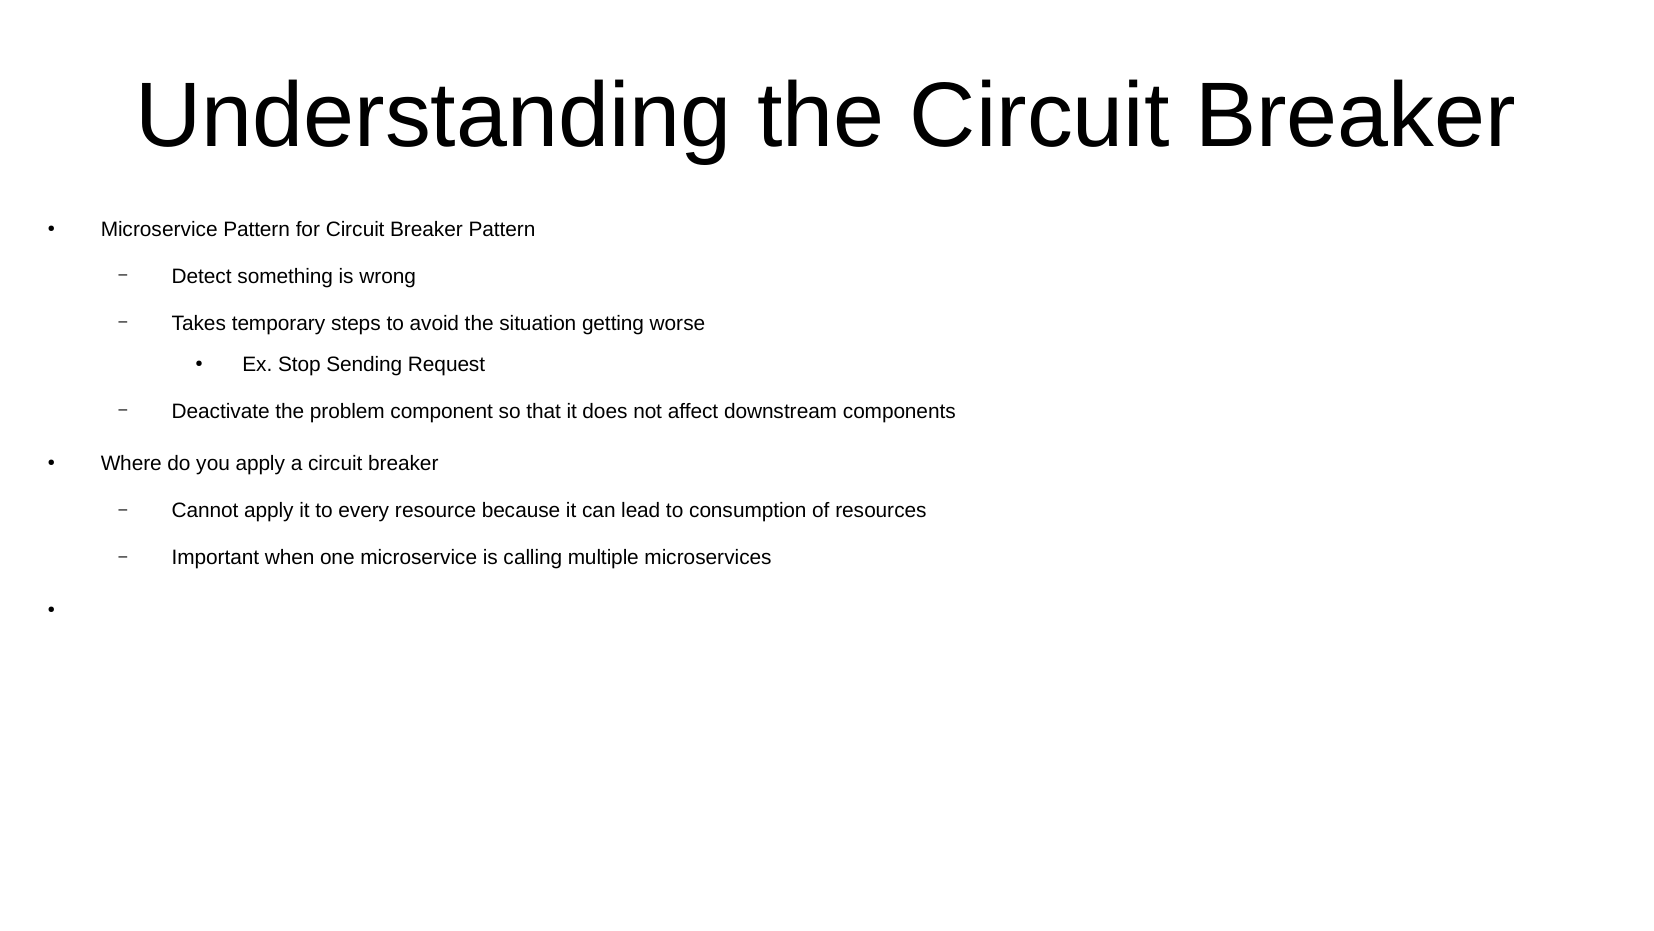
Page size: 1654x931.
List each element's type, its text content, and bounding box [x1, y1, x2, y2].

title Understanding the Circuit Breaker [82, 37, 1571, 193]
list Microservice Pattern for Circuit Breaker Pattern Detect something is wrong Takes temporary steps to avoid the situation getting worse Ex. Stop Sending Request Deactivate the problem component so that it does not affect downstream components Where do you apply a circuit breaker Cannot apply it to every resource because it can lead to consumption of resources Important when one microservice is calling multiple microservices [30, 217, 1571, 916]
